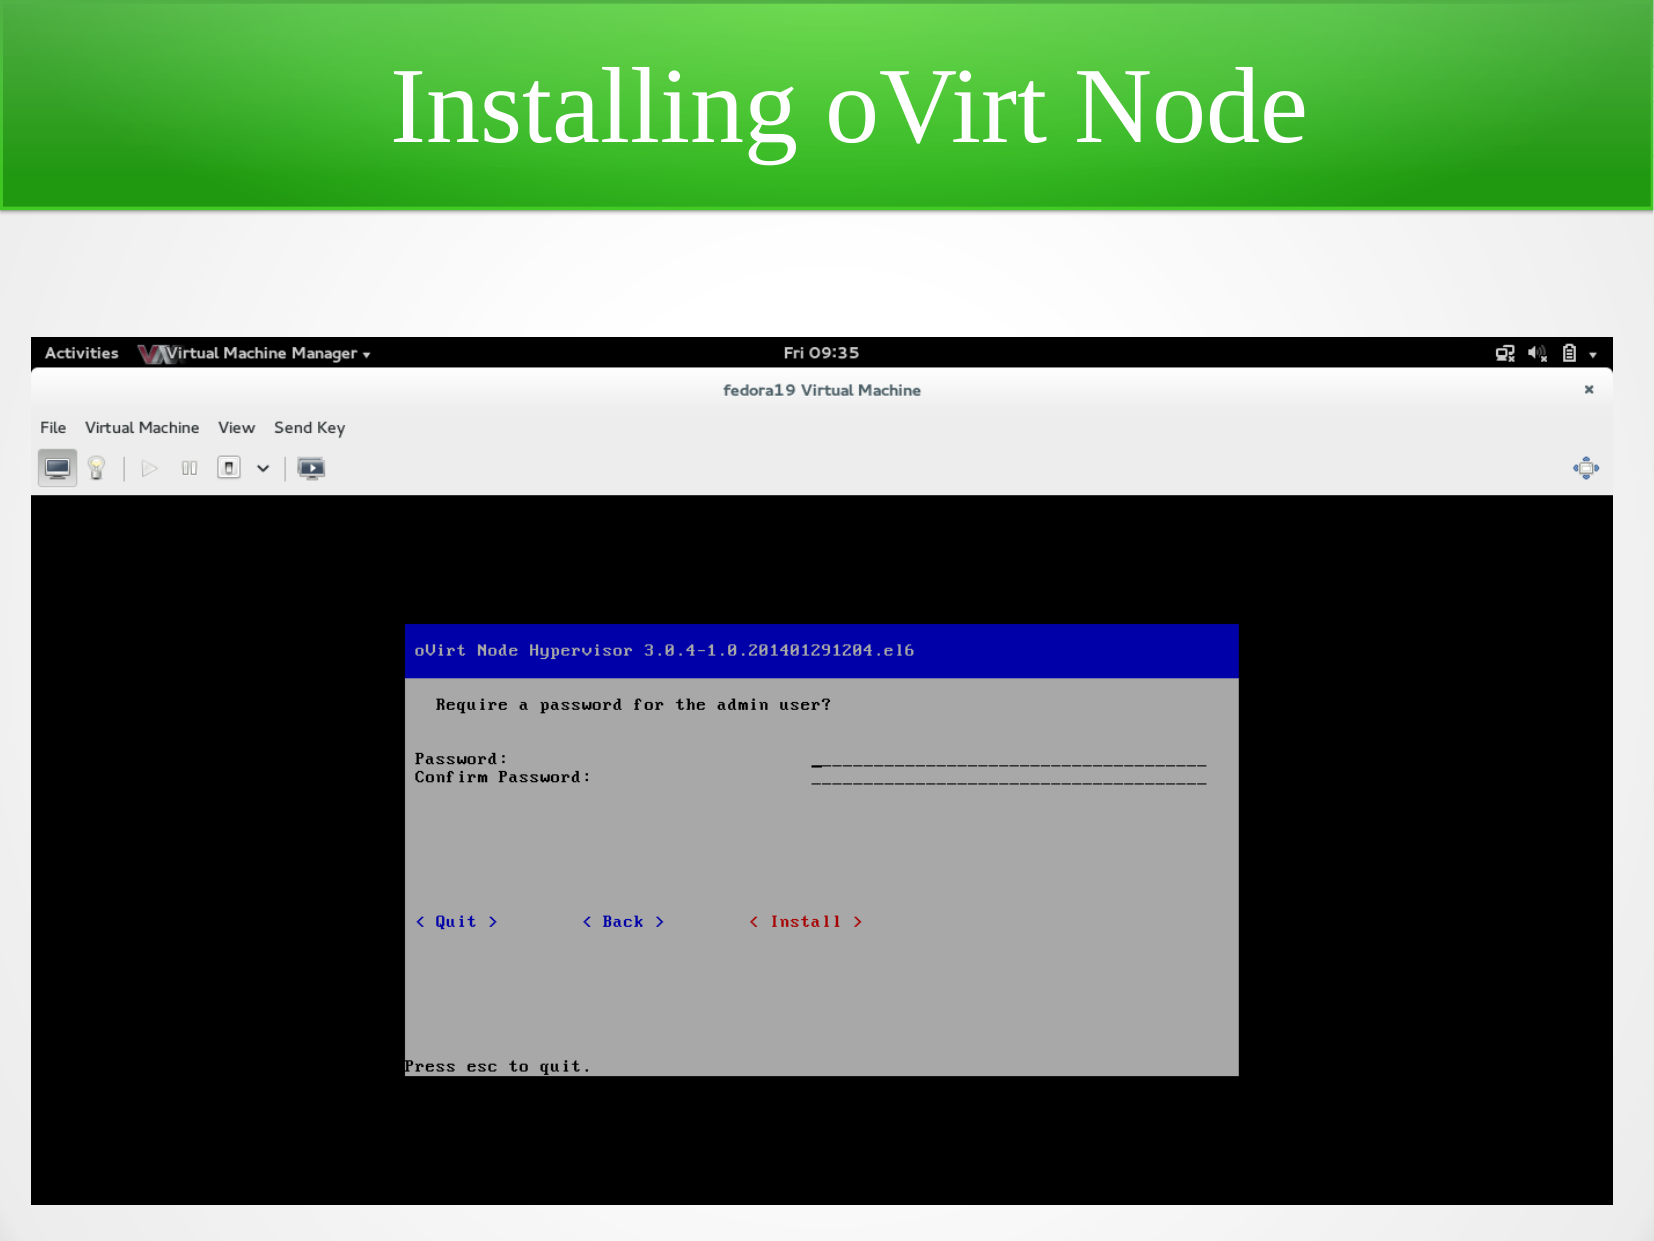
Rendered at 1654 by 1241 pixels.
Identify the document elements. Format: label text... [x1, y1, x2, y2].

picture [31, 337, 1613, 1205]
title Installing oVirt Node [86, 11, 1576, 200]
